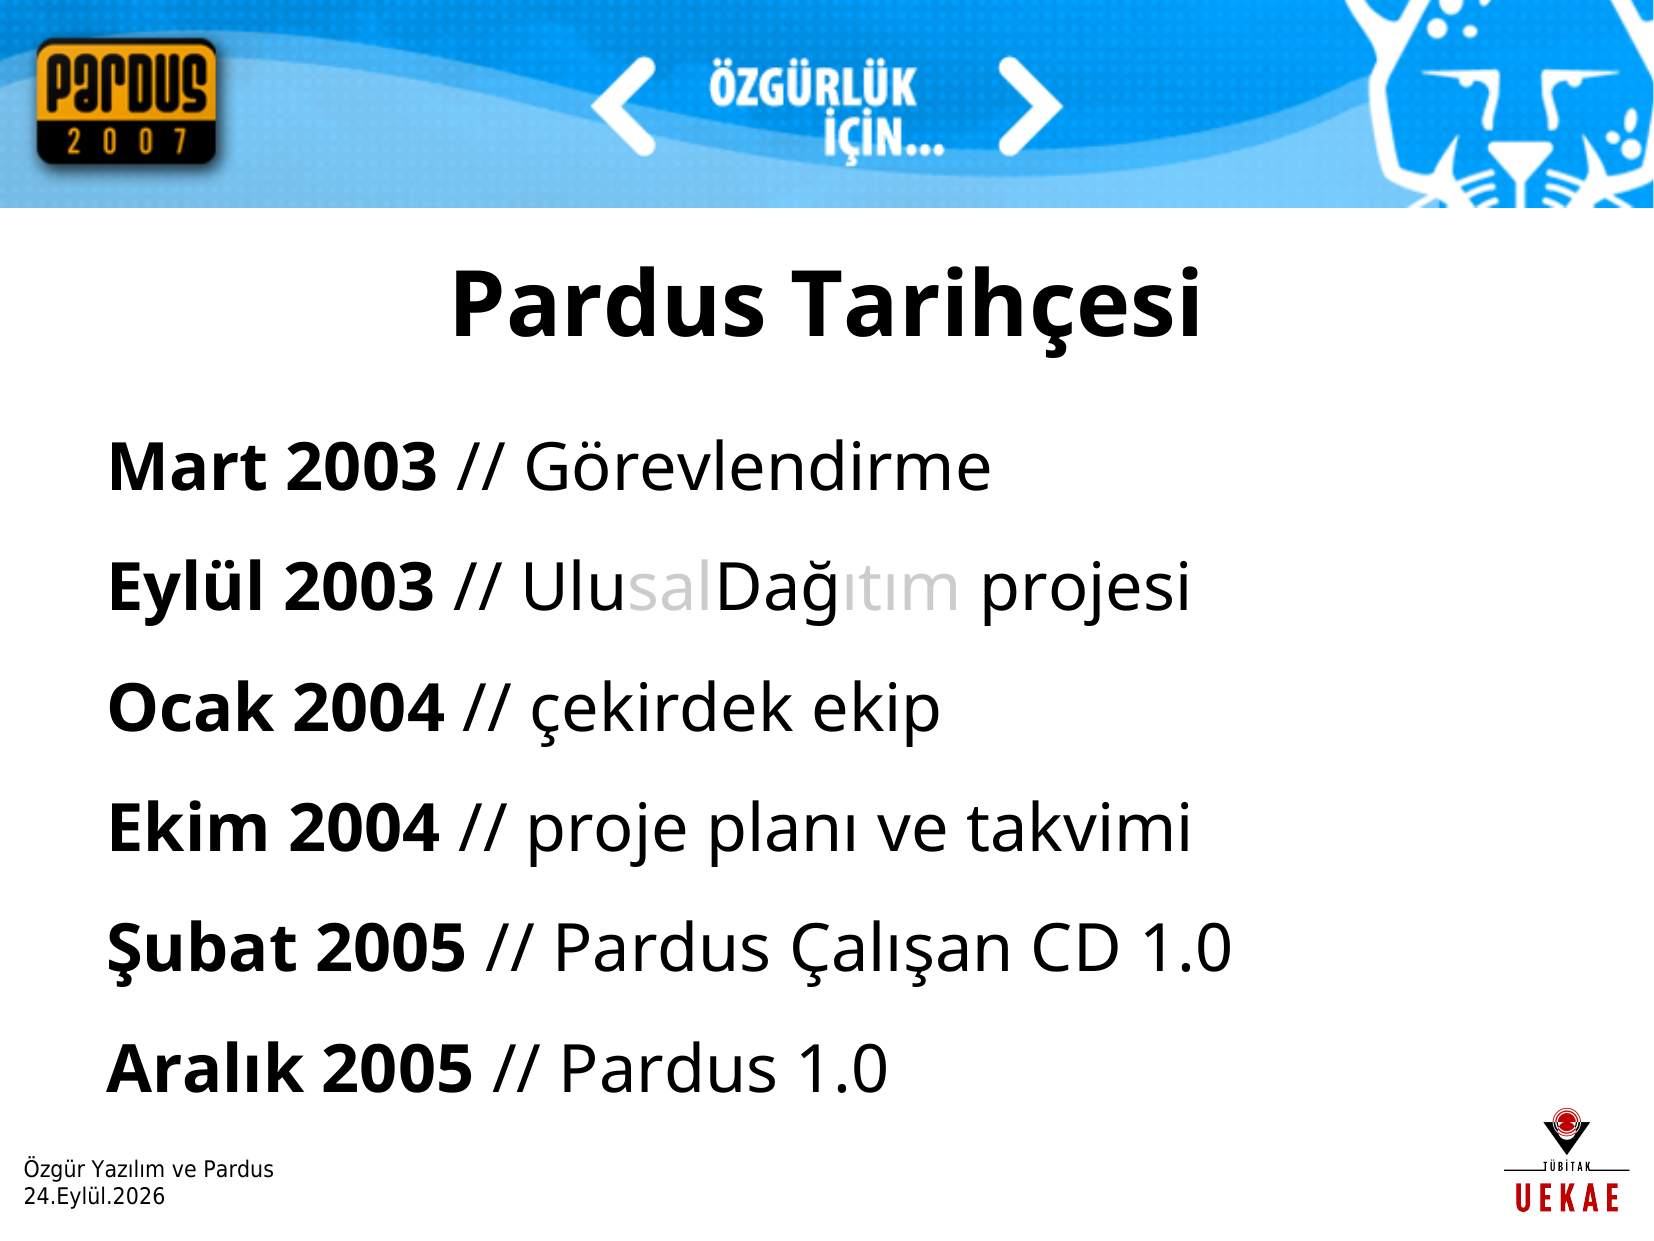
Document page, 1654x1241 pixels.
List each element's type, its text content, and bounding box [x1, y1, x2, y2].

title Pardus Tarihçesi [82, 197, 1571, 405]
picture [1500, 1104, 1634, 1215]
list Mart 2003 // Görevlendirme Eylül 2003 // UlusalDağıtım projesi Ocak 2004 // çekirdek ekip Ekim 2004 // proje planı ve takvimi Şubat 2005 // Pardus Çalışan CD 1.0 Aralık 2005 // Pardus 1.0 [88, 419, 1571, 1056]
picture [0, 0, 1654, 208]
